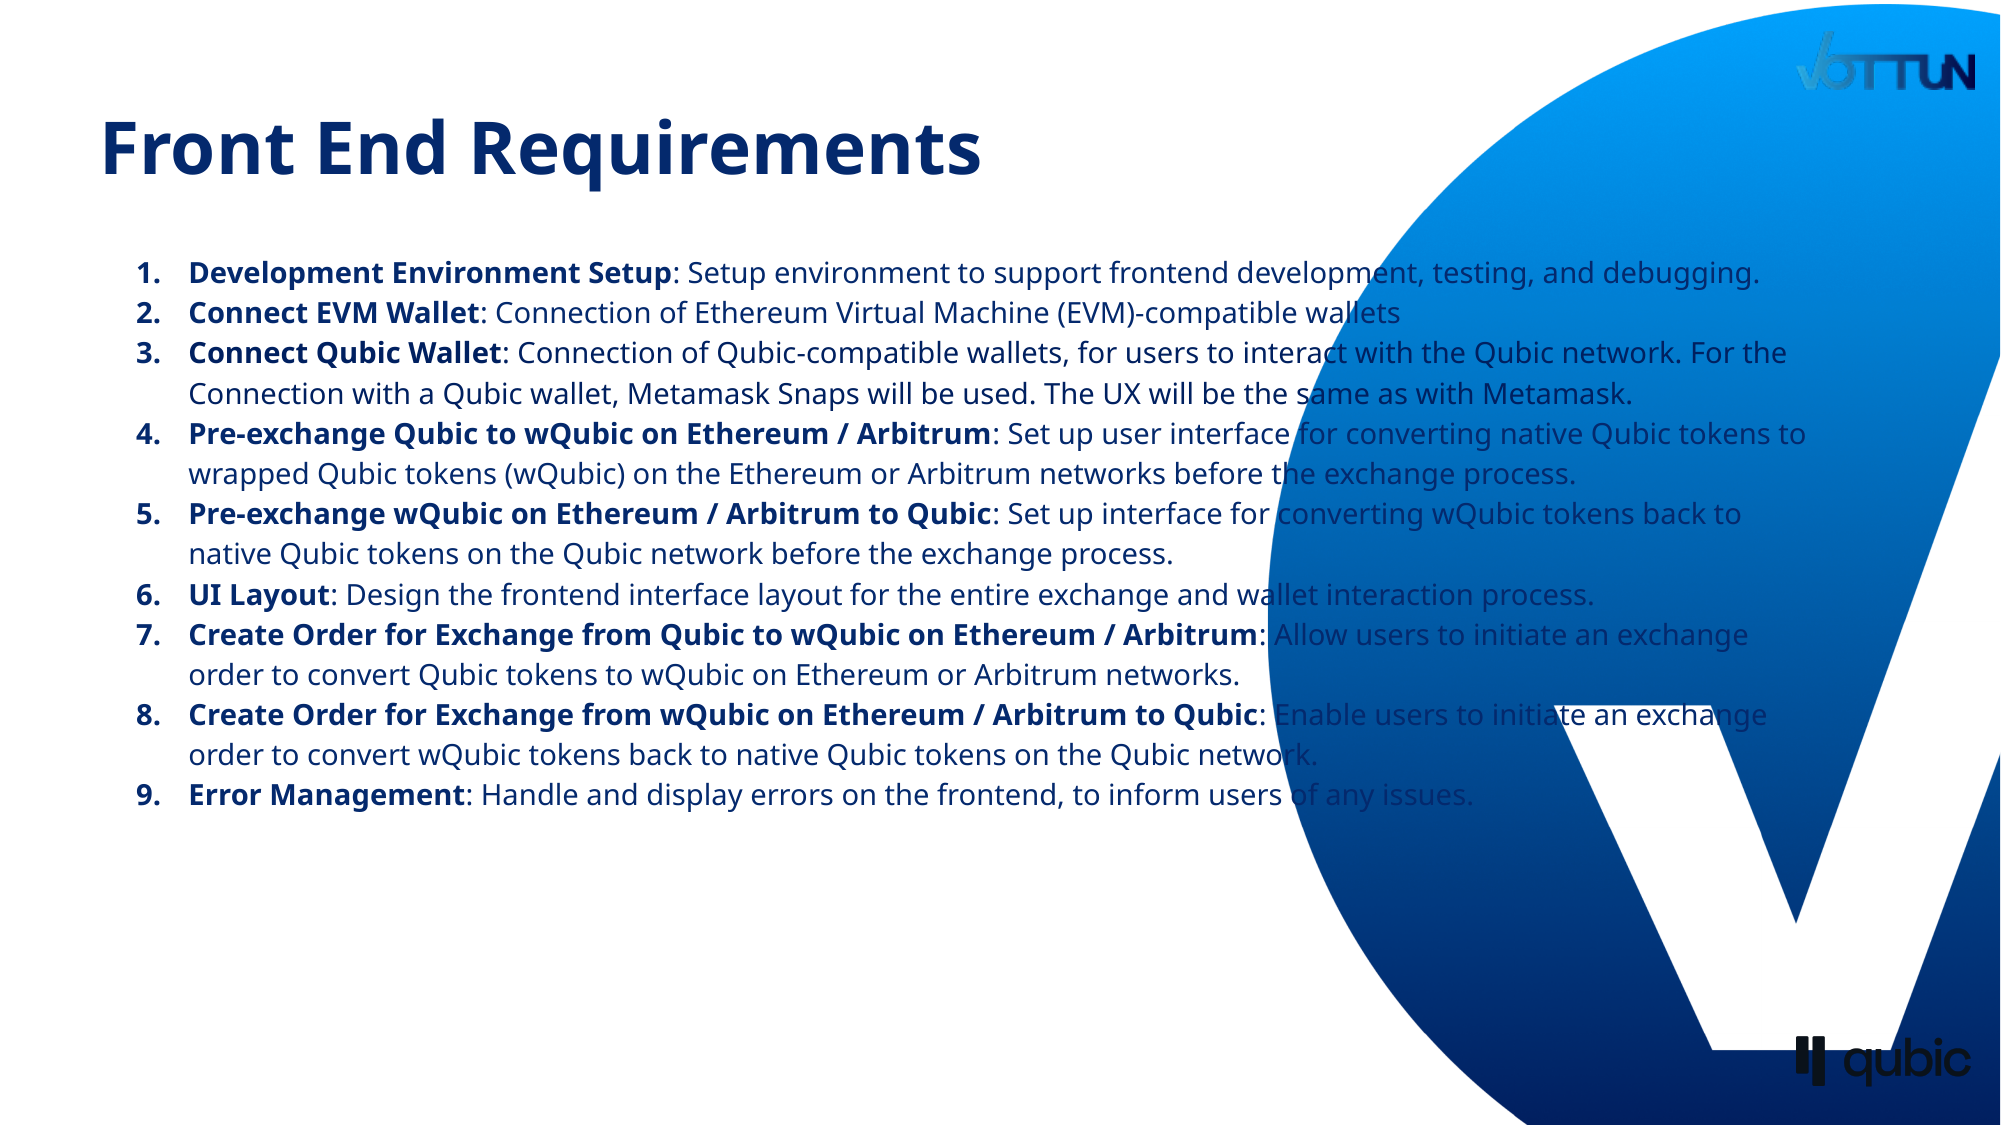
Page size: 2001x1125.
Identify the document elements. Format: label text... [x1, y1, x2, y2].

text_box Front End Requirements [84, 94, 1822, 198]
picture [1267, 4, 2001, 1125]
text_box Development Environment Setup: Setup environment to support frontend development, testing, and debugging. Connect EVM Wallet: Connection of Ethereum Virtual Machine (EVM)-compatible wallets Connect Qubic Wallet: Connection of Qubic-compatible wallets, for users to interact with the Qubic network. For the Connection with a Qubic wallet, Metamask Snaps will be used. The UX will be the same as with Metamask. Pre-exchange Qubic to wQubic on Ethereum / Arbitrum: Set up user interface for converting native Qubic tokens to wrapped Qubic tokens (wQubic) on the Ethereum or Arbitrum networks before the exchange process. Pre-exchange wQubic on Ethereum / Arbitrum to Qubic: Set up interface for converting wQubic tokens back to native Qubic tokens on the Qubic network before the exchange process. UI Layout: Design the frontend interface layout for the entire exchange and wallet interaction process. Create Order for Exchange from Qubic to wQubic on Ethereum / Arbitrum: Allow users to initiate an exchange order to convert Qubic tokens to wQubic on Ethereum or Arbitrum networks. Create Order for Exchange from wQubic on Ethereum / Arbitrum to Qubic: Enable users to initiate an exchange order to convert wQubic tokens back to native Qubic tokens on the Qubic network. Error Management: Handle and display errors on the frontend, to inform users of any issues. [98, 241, 1847, 820]
